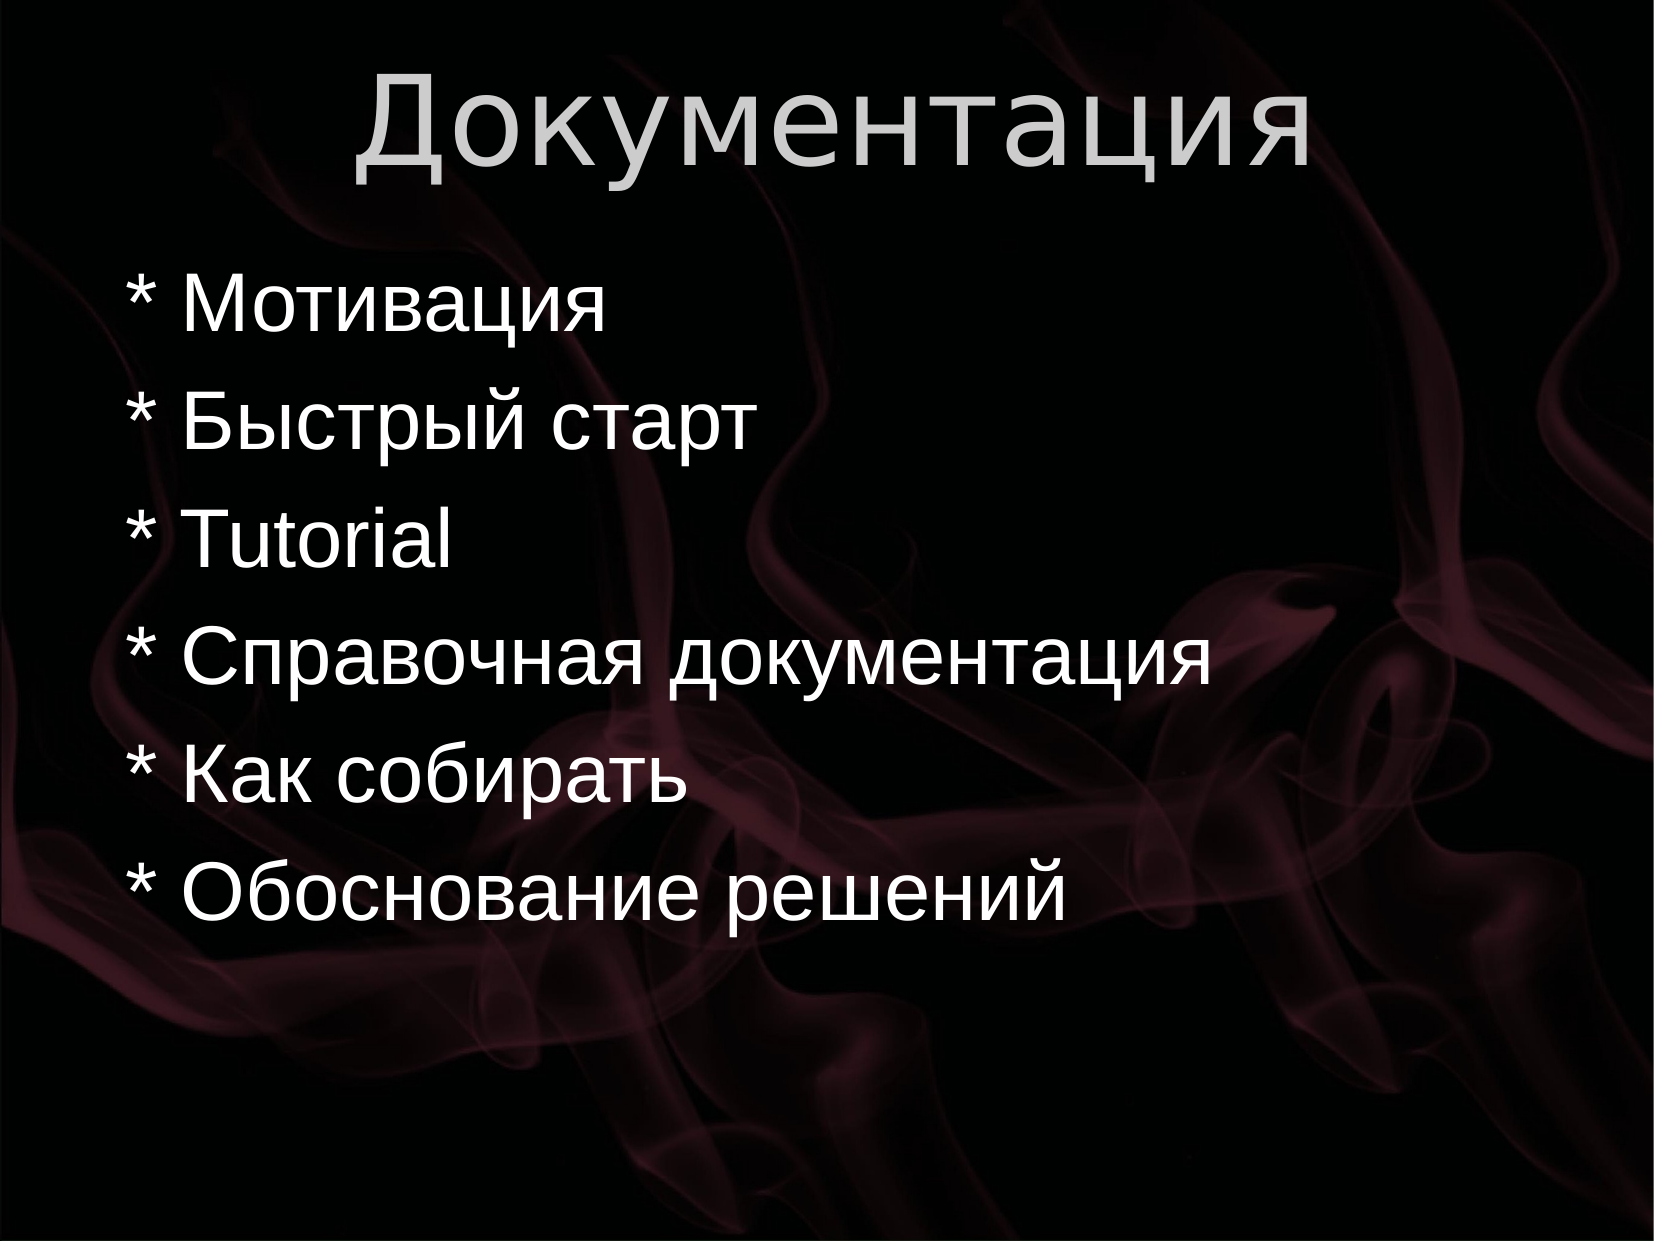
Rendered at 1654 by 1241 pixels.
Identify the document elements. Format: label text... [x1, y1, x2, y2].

title Документация [90, 45, 1579, 200]
picture [0, 0, 1654, 1241]
text_box * Мотивация * Быстрый старт * Tutorial * Справочная документация * Как собирать * Обоснование решений [110, 248, 1576, 961]
